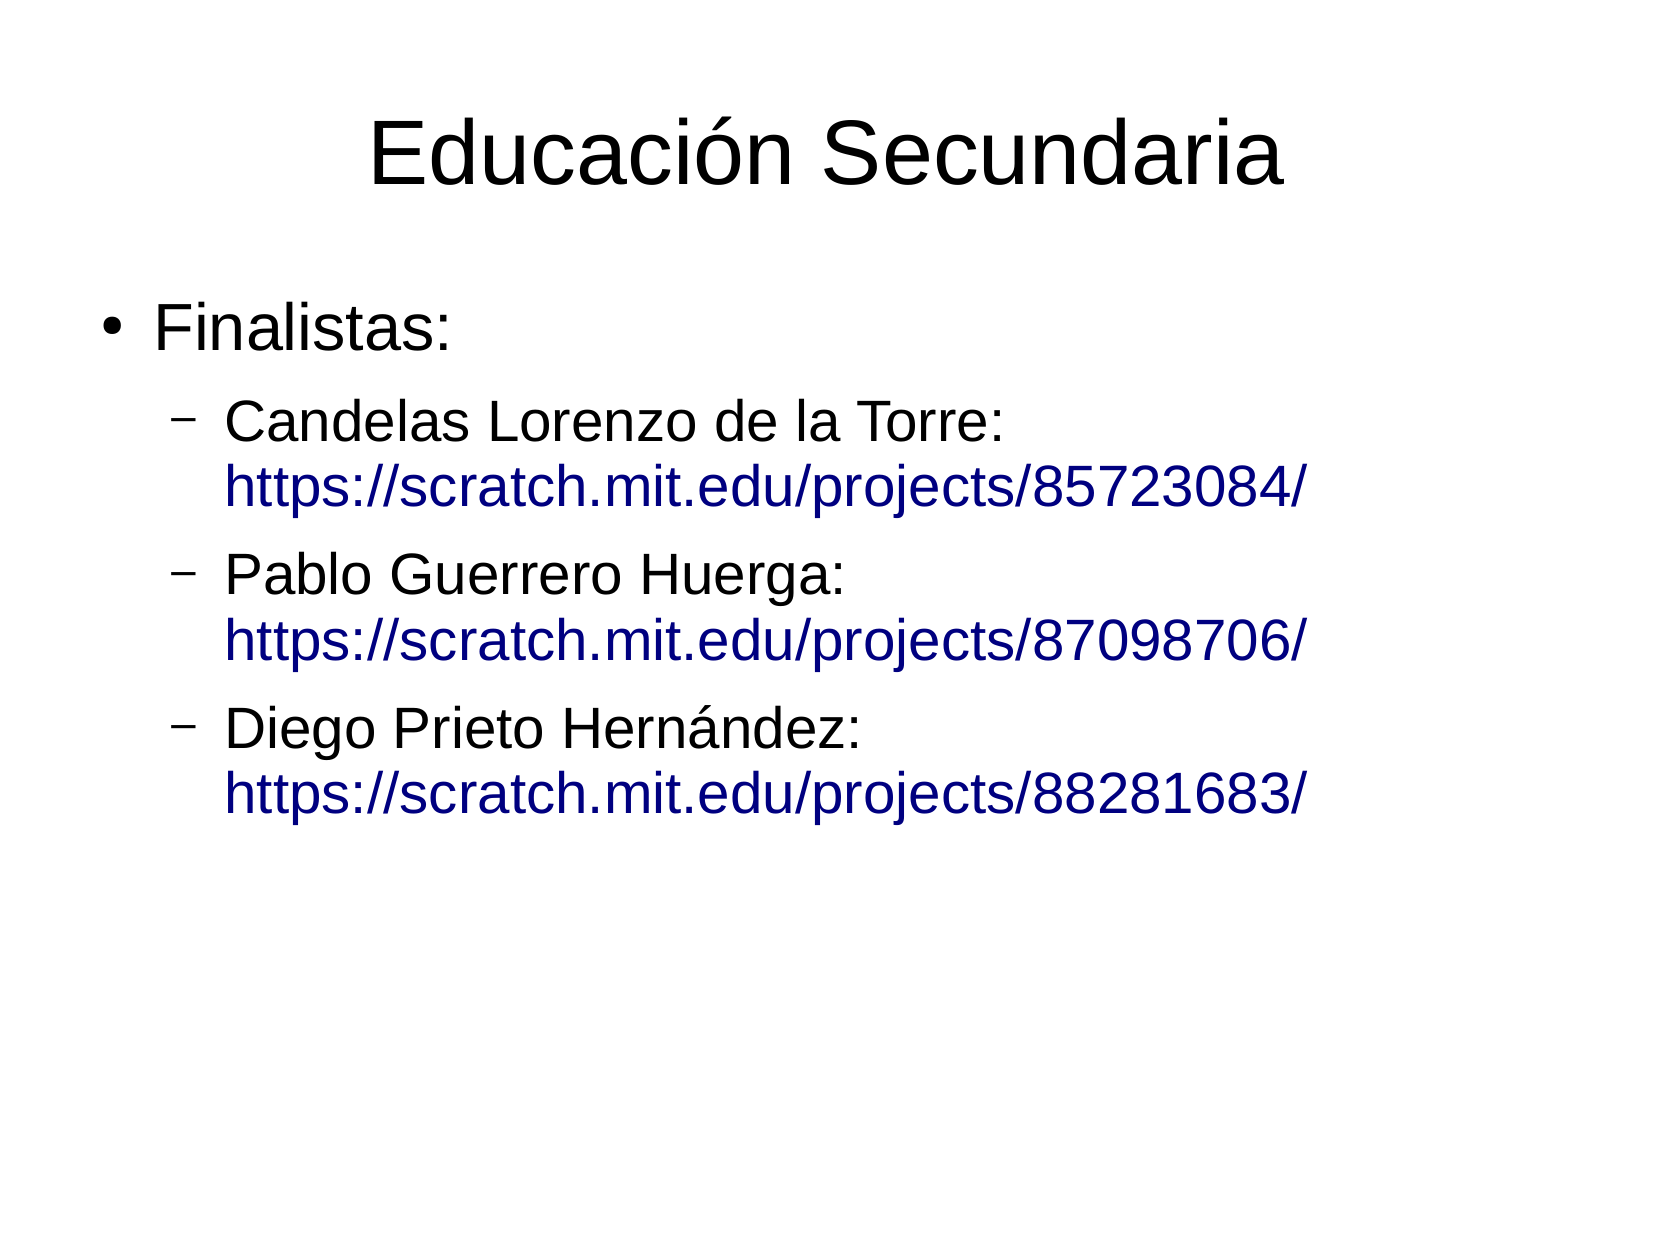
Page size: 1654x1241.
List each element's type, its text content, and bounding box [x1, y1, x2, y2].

list Finalistas: Candelas Lorenzo de la Torre: https://scratch.mit.edu/projects/85723084/ Pablo Guerrero Huerga: https://scratch.mit.edu/projects/87098706/ Diego Prieto Hernández: https://scratch.mit.edu/projects/88281683/ [82, 290, 1536, 1010]
title Educación Secundaria [82, 49, 1571, 257]
